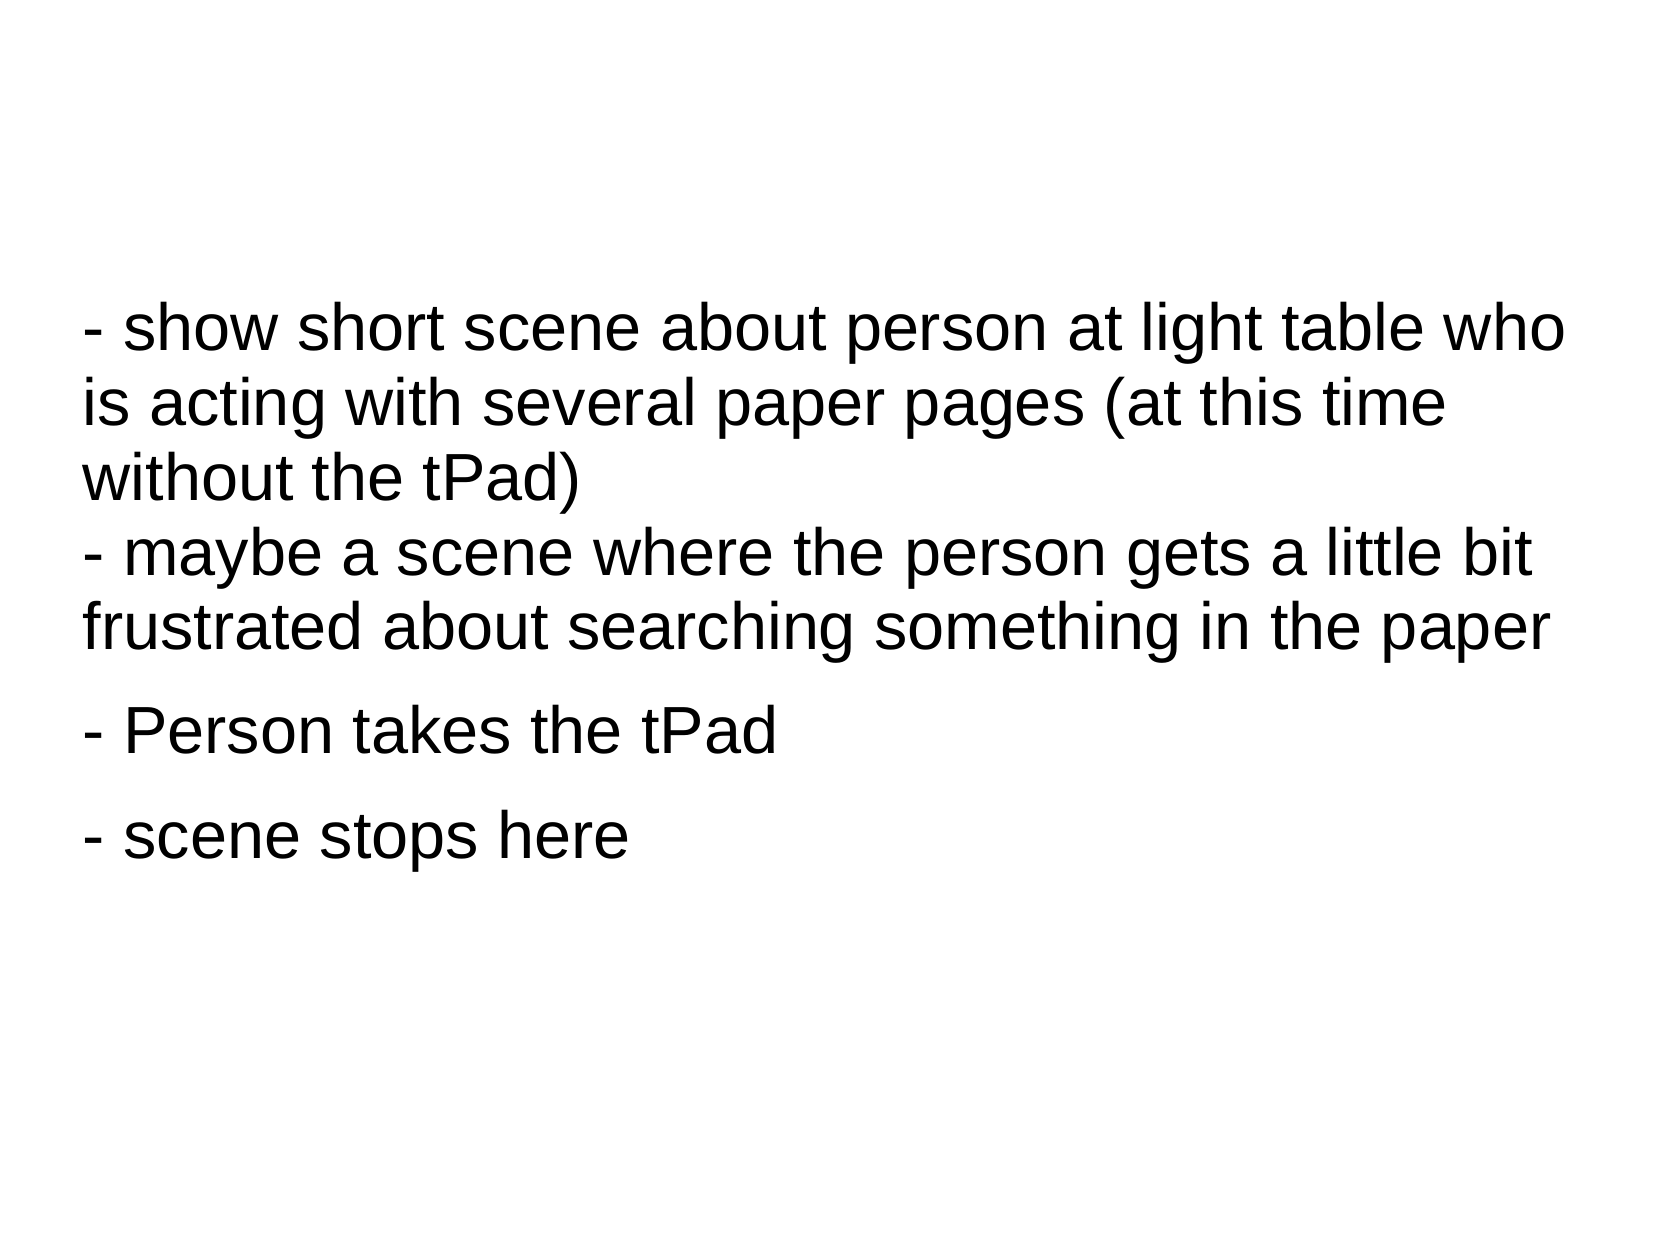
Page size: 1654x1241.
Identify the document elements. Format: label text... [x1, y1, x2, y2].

list - show short scene about person at light table who is acting with several paper pages (at this time without the tPad) - maybe a scene where the person gets a little bit frustrated about searching something in the paper - Person takes the tPad - scene stops here [82, 290, 1571, 1109]
